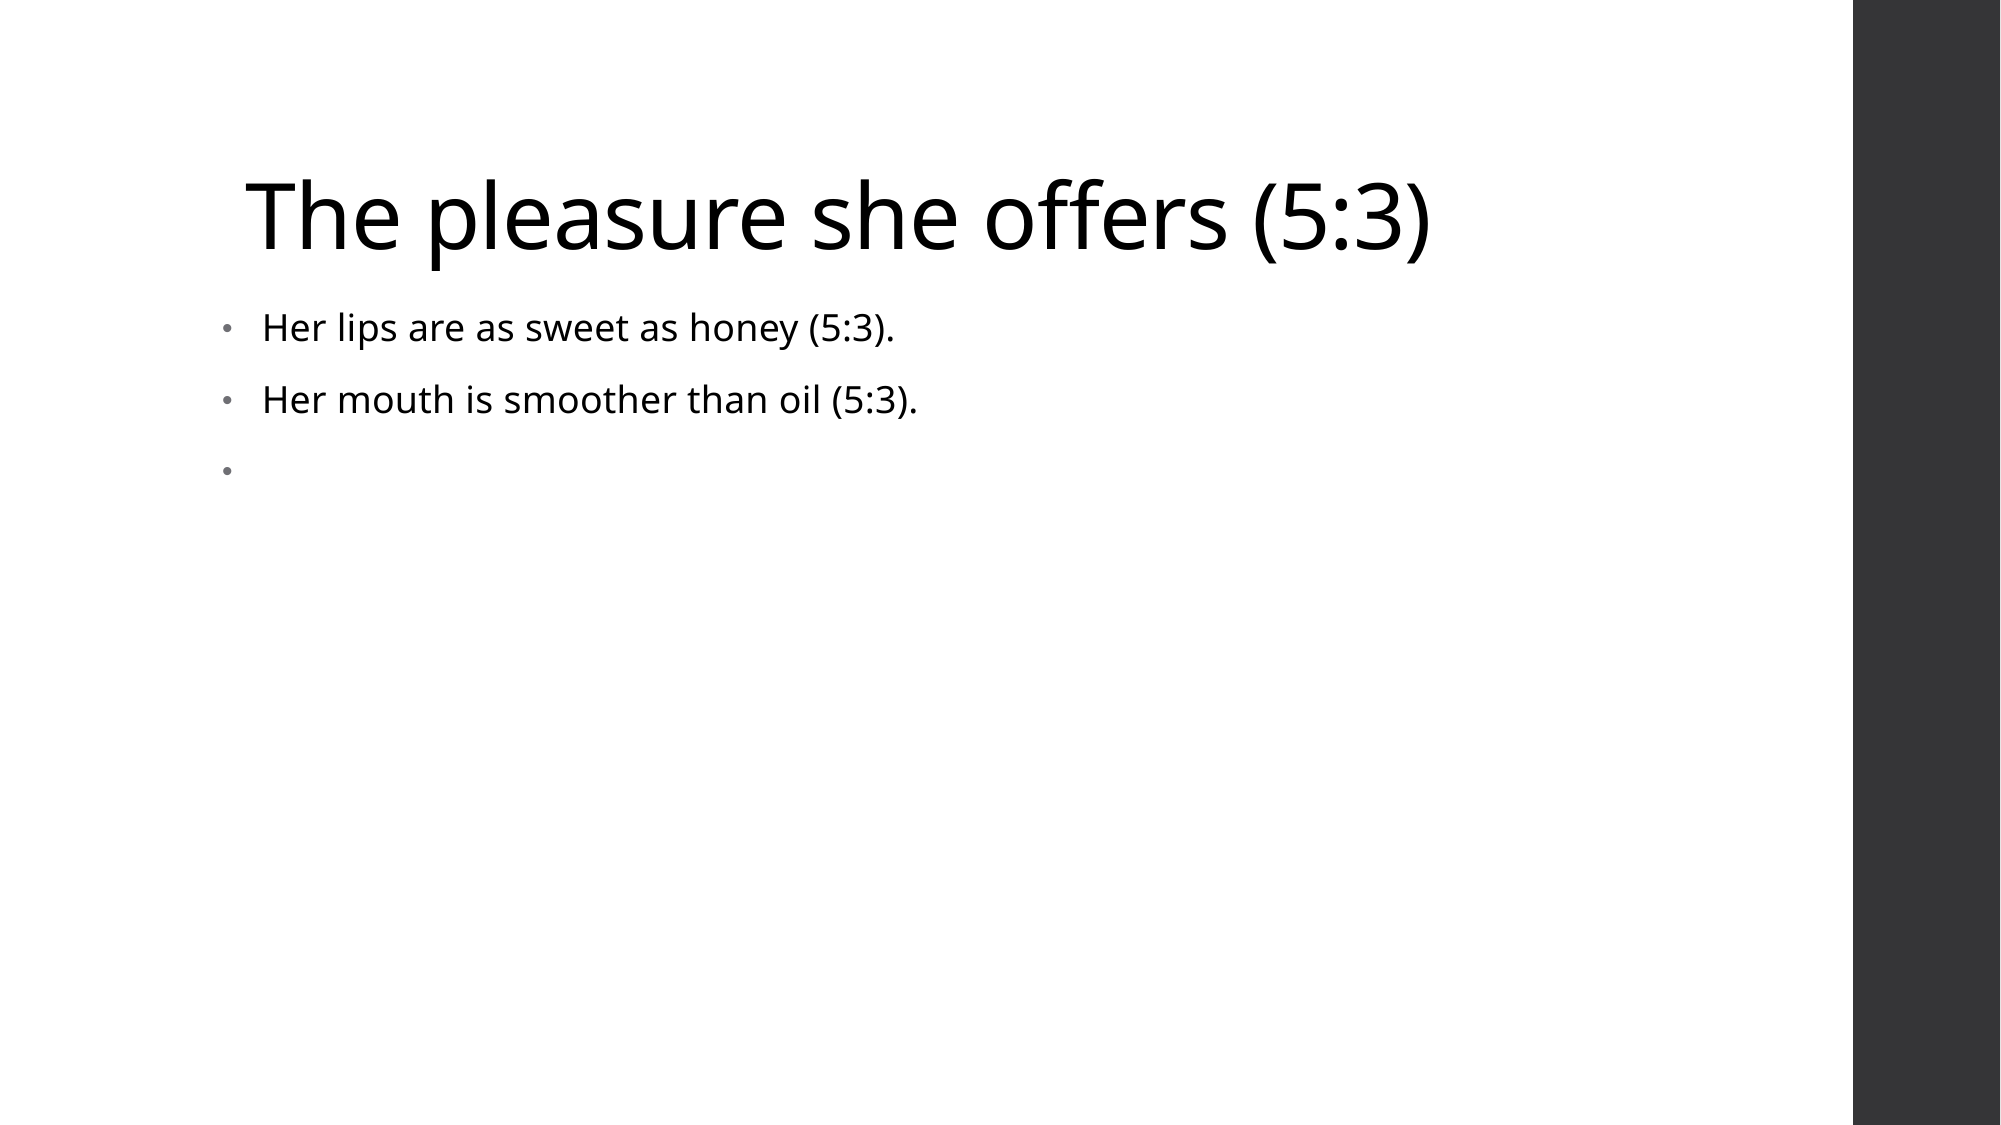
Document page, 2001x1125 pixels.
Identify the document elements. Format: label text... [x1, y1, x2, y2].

title The pleasure she offers (5:3) [206, 60, 1797, 278]
list Her lips are as sweet as honey (5:3). Her mouth is smoother than oil (5:3). [206, 299, 1617, 1014]
